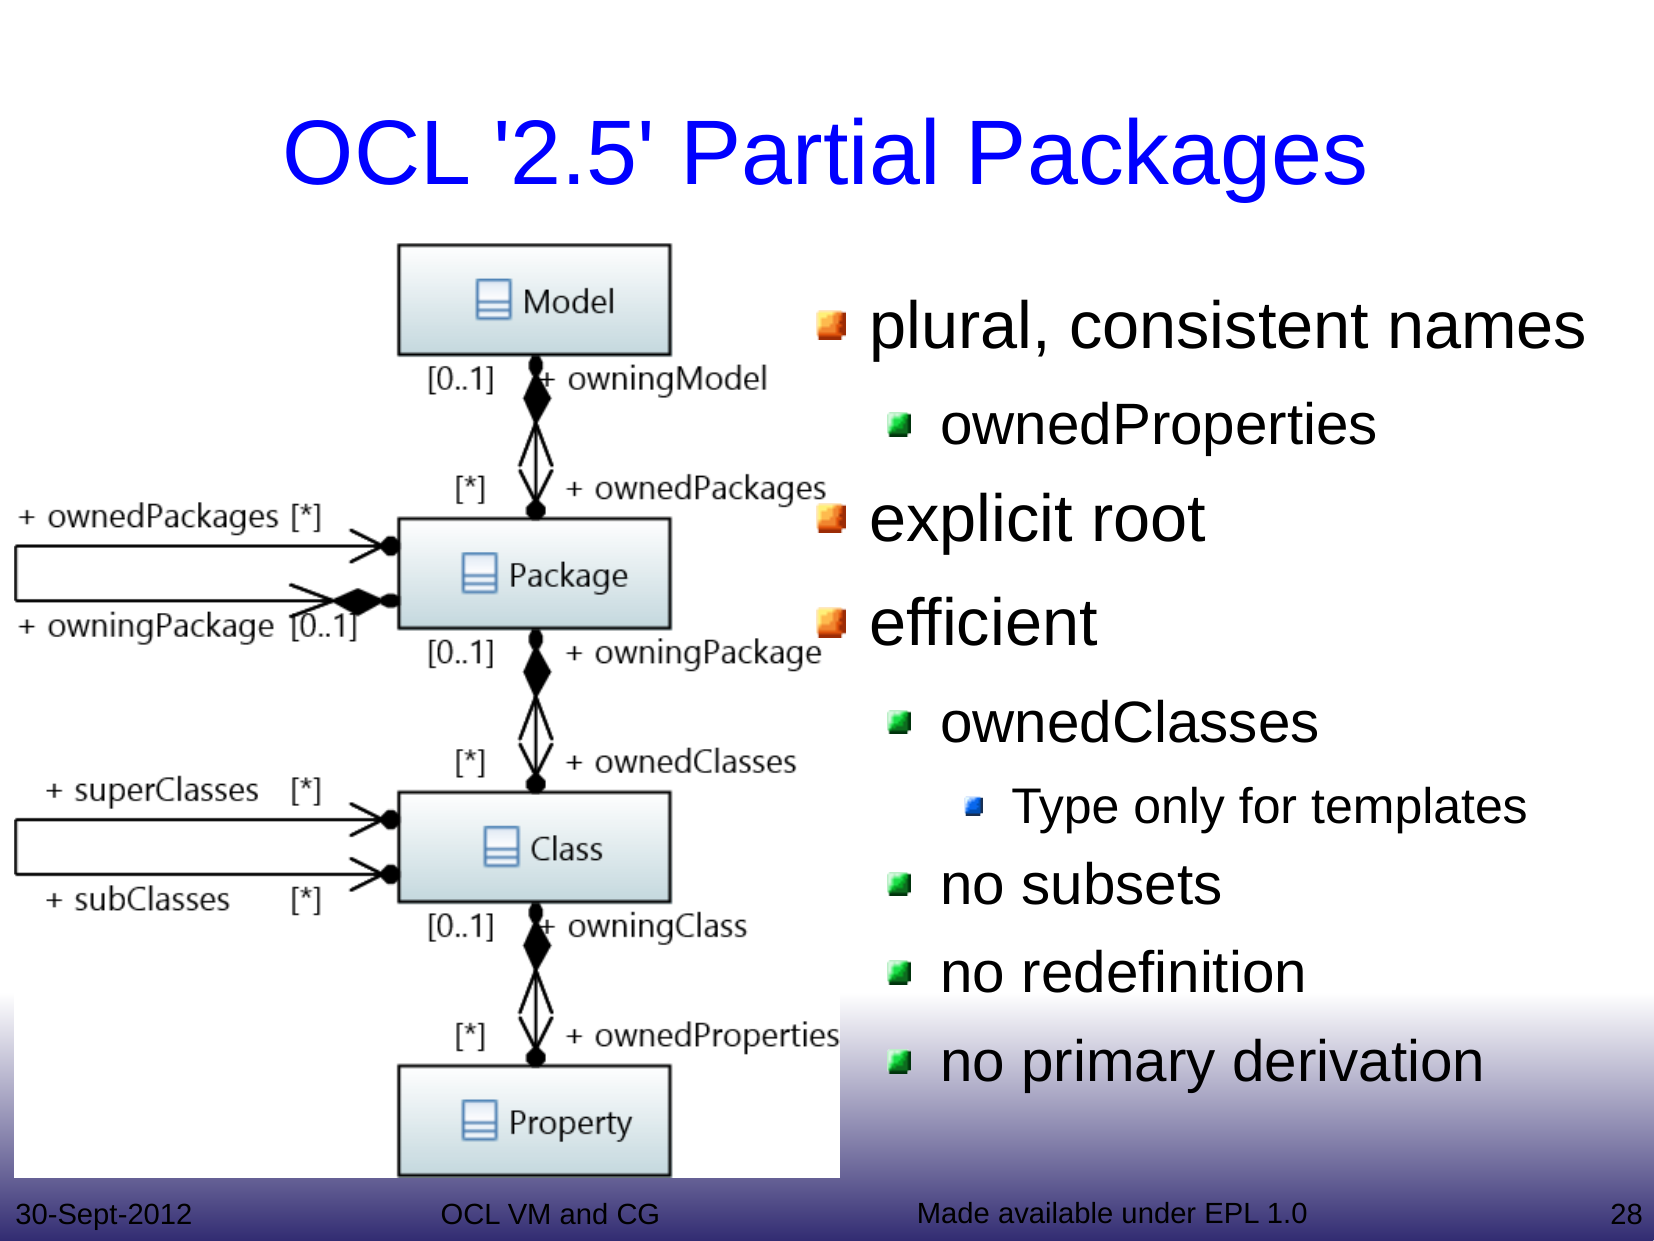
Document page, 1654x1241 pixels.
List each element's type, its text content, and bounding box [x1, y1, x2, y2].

picture [14, 243, 840, 1178]
list plural, consistent names ownedProperties explicit root efficient ownedClasses Type only for templates no subsets no redefinition no primary derivation [798, 287, 1654, 1093]
title OCL '2.5' Partial Packages [82, 49, 1571, 257]
